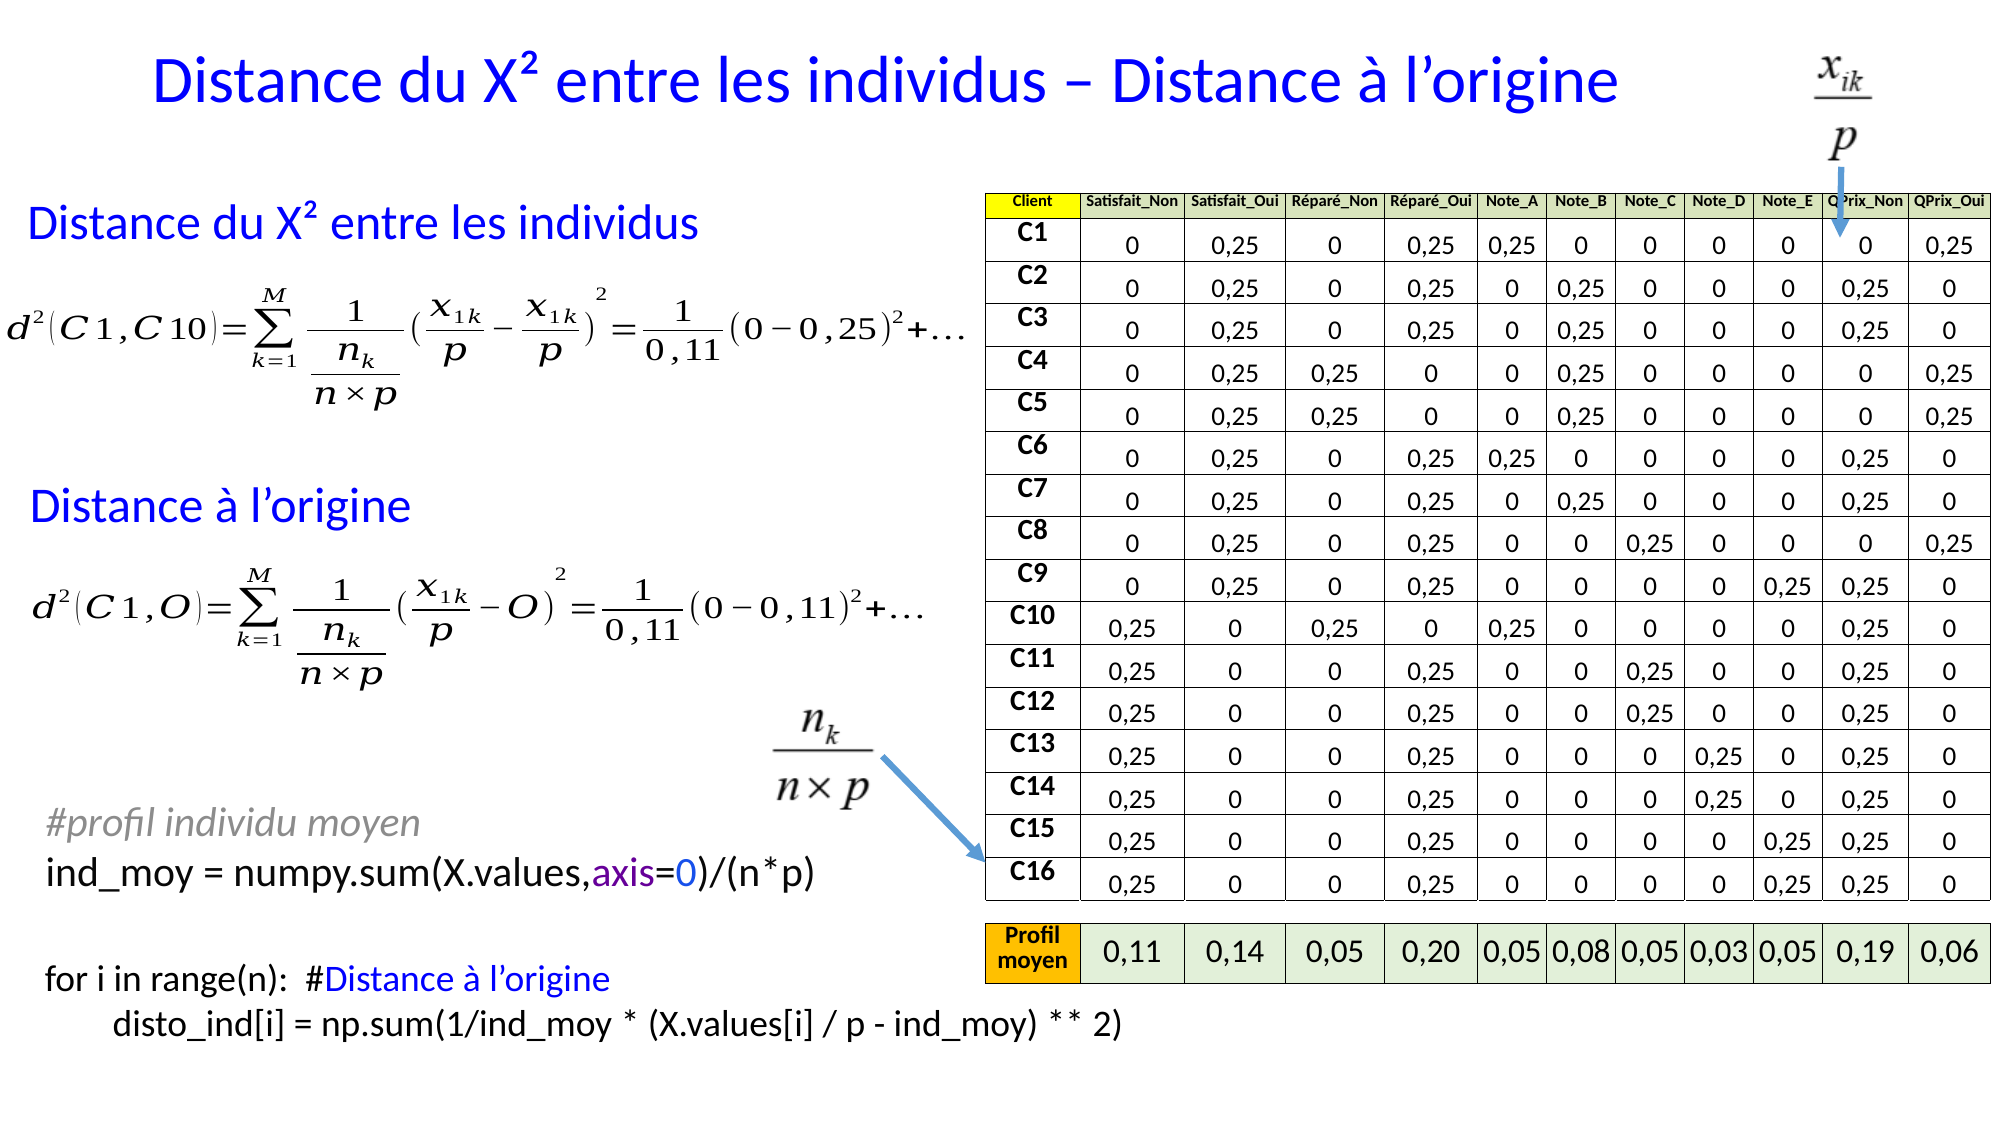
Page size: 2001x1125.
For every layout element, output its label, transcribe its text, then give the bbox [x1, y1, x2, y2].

table_cell 0,25 [1547, 347, 1615, 389]
text_box Distance à l’origine [15, 465, 428, 540]
table_cell 0 [1909, 858, 1990, 900]
table_cell 0 [1685, 560, 1753, 601]
table_cell 0 [1185, 730, 1285, 772]
table_cell 0 [1478, 517, 1546, 559]
table_cell 0 [1823, 390, 1908, 431]
table_cell 0 [1081, 347, 1184, 389]
table_cell C7 [986, 475, 1080, 516]
table_cell 0 [1616, 858, 1684, 900]
table_cell 0 [1286, 645, 1384, 687]
table_cell 0,25 [1185, 304, 1285, 346]
table_cell 0,05 [1616, 924, 1684, 983]
table_cell 0 [1823, 517, 1908, 559]
table_header Satisfait_Non [1081, 194, 1184, 218]
table_header QPrix_Non [1844, 194, 1908, 218]
table_cell 0 [1685, 688, 1753, 729]
table_cell [1286, 901, 1384, 923]
table_header Note_E [1754, 194, 1822, 218]
table_cell 0 [1478, 560, 1546, 601]
table_cell C15 [986, 815, 1080, 857]
table_cell 0 [1547, 858, 1615, 900]
table_cell C9 [986, 560, 1080, 601]
table_cell 0 [1909, 815, 1990, 857]
table_cell C6 [986, 432, 1080, 474]
text_box for i in range(n): #Distance à l’origine disto_ind[i] = np.sum(1/ind_moy * (X.values[i] / p - ind_moy) ** 2) [30, 946, 1350, 1052]
table_cell [986, 901, 1079, 923]
table_cell 0 [1547, 645, 1615, 687]
table_cell 0,25 [1081, 815, 1184, 857]
table_cell 0,25 [1754, 560, 1822, 601]
table_header QPrix_Non [1823, 194, 1837, 218]
chart [30, 563, 941, 692]
table_cell 0 [1909, 475, 1990, 516]
table_cell 0 [1754, 645, 1822, 687]
table_cell 0,25 [1081, 602, 1184, 644]
table_cell 0,25 [1909, 390, 1990, 431]
table_cell C8 [986, 517, 1080, 559]
table_cell 0 [1478, 730, 1546, 772]
table_cell 0 [1754, 773, 1822, 814]
table_cell 0 [1478, 773, 1546, 814]
table_cell C10 [986, 602, 1080, 644]
table_cell 0,25 [1823, 730, 1908, 772]
table_cell 0 [1478, 390, 1546, 431]
table_cell 0 [1685, 475, 1753, 516]
table_cell 0,25 [1823, 645, 1908, 687]
table_cell 0 [1081, 304, 1184, 346]
table_cell 0 [1909, 773, 1990, 814]
table_cell 0,25 [1185, 347, 1285, 389]
table_cell [1617, 901, 1684, 923]
table_cell 0 [1081, 219, 1184, 261]
table_cell 0 [1547, 688, 1615, 729]
table_cell 0 [1478, 815, 1546, 857]
table_cell 0 [1616, 815, 1684, 857]
table_cell 0 [1616, 390, 1684, 431]
table_cell 0,25 [1385, 688, 1477, 729]
table_cell 0,25 [1385, 262, 1477, 303]
table_cell 0 [1909, 262, 1990, 303]
table_cell 0 [1081, 390, 1184, 431]
table_cell 0 [1185, 645, 1285, 687]
table_cell 0,25 [1823, 262, 1908, 303]
table_cell 0,05 [1350, 951, 1359, 960]
table_cell 0,25 [1385, 219, 1477, 261]
table_cell 0,25 [1385, 730, 1477, 772]
table_cell 0 [1547, 730, 1615, 772]
table_cell 0 [1685, 390, 1753, 431]
table_cell 0 [1823, 347, 1908, 389]
table_cell 0,25 [1081, 730, 1184, 772]
table_cell 0 [1616, 432, 1684, 474]
table_cell 0 [1478, 475, 1546, 516]
table_cell 0,25 [1185, 517, 1285, 559]
table_cell 0 [1685, 517, 1753, 559]
table_cell 0 [1286, 815, 1384, 857]
table_cell 0 [1616, 602, 1684, 644]
table_cell 0 [1754, 432, 1822, 474]
table_cell 0 [1685, 432, 1753, 474]
table_cell C11 [986, 645, 1080, 687]
table_cell 0,25 [1685, 730, 1753, 772]
table_cell 0 [1081, 262, 1184, 303]
table_cell 0,25 [1909, 347, 1990, 389]
table_cell [1385, 901, 1477, 923]
table_cell [1910, 901, 1990, 923]
table_cell 0,19 [1823, 924, 1908, 983]
table_cell 0,25 [1547, 262, 1615, 303]
table_cell 0,25 [1823, 815, 1908, 857]
table_cell 0 [1685, 219, 1753, 261]
table_cell 0 [1081, 560, 1184, 601]
table_cell 0 [1547, 432, 1615, 474]
table_cell 0,25 [1823, 432, 1908, 474]
table_cell 0 [1185, 688, 1285, 729]
table_cell [1186, 901, 1285, 923]
table_cell 0,25 [1385, 815, 1477, 857]
table_cell 0 [1478, 347, 1546, 389]
table_cell 0 [1547, 219, 1615, 261]
table_cell 0 [1547, 773, 1615, 814]
table_cell 0 [1616, 304, 1684, 346]
table_cell 0,25 [1478, 432, 1546, 474]
table_cell 0,25 [1385, 645, 1477, 687]
table_cell C12 [986, 688, 1080, 729]
table_cell 0,25 [1185, 475, 1285, 516]
table_cell C13 [986, 730, 1080, 772]
table_cell 0,25 [1081, 688, 1184, 729]
table_cell C4 [986, 347, 1080, 389]
table_cell 0,25 [1616, 688, 1684, 729]
table_header Note_B [1547, 194, 1615, 218]
table_cell 0,25 [1909, 517, 1990, 559]
table_cell 0 [1478, 688, 1546, 729]
table_cell 0,25 [1909, 219, 1990, 261]
table_cell 0 [1286, 688, 1384, 729]
table_cell 0 [1286, 858, 1384, 900]
table_cell 0,25 [1478, 219, 1546, 261]
table_cell 0,25 [1385, 560, 1477, 601]
table_cell 0 [1909, 560, 1990, 601]
table_cell 0,11 [1081, 924, 1184, 946]
table_cell [1823, 901, 1908, 923]
table_cell C2 [986, 262, 1080, 303]
table_cell 0,25 [1286, 602, 1384, 644]
table_cell 0,25 [1385, 517, 1477, 559]
table_cell 0 [1685, 645, 1753, 687]
table_cell 0 [1185, 602, 1285, 644]
table_cell 0 [1478, 858, 1546, 900]
chart [5, 283, 966, 412]
table_cell 0,25 [1385, 773, 1477, 814]
table_cell 0,25 [1823, 475, 1908, 516]
table_cell 0 [1286, 304, 1384, 346]
table_cell 0,25 [1823, 773, 1908, 814]
table_cell 0 [1616, 560, 1684, 601]
table_cell 0 [1616, 730, 1684, 772]
table_cell 0 [1286, 219, 1384, 261]
table_cell 0 [1754, 475, 1822, 516]
table_cell 0,25 [1547, 390, 1615, 431]
table_cell 0 [1385, 347, 1477, 389]
table_cell 0 [1081, 432, 1184, 474]
table_cell 0,25 [1754, 815, 1822, 857]
table_cell C16 [986, 858, 1080, 900]
table_cell 0 [1286, 560, 1384, 601]
table_cell 0,25 [1823, 560, 1908, 601]
table_cell 0 [1909, 432, 1990, 474]
table_header Réparé_Non [1286, 194, 1384, 218]
table_cell 0 [1547, 815, 1615, 857]
table_cell 0,25 [1547, 475, 1615, 516]
table_cell 0 [1616, 773, 1684, 814]
table_cell 0,20 [1385, 924, 1477, 983]
table_header Note_A [1478, 194, 1546, 218]
table_cell C14 [986, 773, 1080, 814]
table_cell 0,25 [1185, 390, 1285, 431]
table_cell 0 [1754, 304, 1822, 346]
table_cell 0,25 [1823, 304, 1908, 346]
table_cell 0 [1547, 560, 1615, 601]
table_cell 0 [1909, 688, 1990, 729]
text_box Distance du X² entre les individus [12, 182, 726, 258]
table_header Note_D [1685, 194, 1753, 218]
table_cell 0,14 [1185, 924, 1285, 946]
table_cell 0 [1909, 730, 1990, 772]
table_cell 0,25 [1754, 858, 1822, 900]
table_cell 0 [1754, 347, 1822, 389]
table_cell 0 [1909, 304, 1990, 346]
table_cell 0,25 [1185, 560, 1285, 601]
table_cell 0,25 [1185, 432, 1285, 474]
table_cell 0 [1081, 475, 1184, 516]
table_cell 0 [1286, 432, 1384, 474]
table_cell 0 [1909, 645, 1990, 687]
table_cell 0 [1754, 219, 1822, 261]
table_cell 0 [1616, 475, 1684, 516]
table_cell 0 [1547, 602, 1615, 644]
table_cell C1 [986, 219, 1080, 261]
table_cell 0,25 [1185, 262, 1285, 303]
table_header Réparé_Oui [1385, 194, 1477, 218]
table_cell 0 [1616, 347, 1684, 389]
table_cell 0 [1685, 347, 1753, 389]
table_cell 0 [1286, 517, 1384, 559]
table_cell Profil moyen [986, 924, 1080, 946]
table_cell [1479, 901, 1546, 923]
table_cell [1081, 901, 1184, 923]
table_cell 0,25 [1478, 602, 1546, 644]
table_cell 0,25 [1385, 304, 1477, 346]
table_cell 0 [1754, 262, 1822, 303]
table_cell [1548, 901, 1615, 923]
table_cell 0 [1685, 602, 1753, 644]
table_cell 0 [1685, 304, 1753, 346]
table_cell 0,25 [1286, 347, 1384, 389]
text_box #profil individu moyen ind_moy = numpy.sum(X.values,axis=0)/(n*p) [30, 787, 913, 903]
table_cell 0 [1823, 219, 1908, 261]
table_cell 0,05 [1754, 924, 1822, 983]
table_cell 0,08 [1547, 924, 1615, 983]
table_cell 0,25 [1385, 858, 1477, 900]
title Distance du X² entre les individus – Distance à l’origine [137, 22, 1863, 140]
table_cell 0,25 [1385, 475, 1477, 516]
table_cell 0,25 [1385, 432, 1477, 474]
table_cell 0,03 [1685, 924, 1753, 983]
table_cell 0 [1685, 262, 1753, 303]
table_cell 0 [1909, 602, 1990, 644]
table_cell 0 [1286, 475, 1384, 516]
table_cell 0,25 [1823, 602, 1908, 644]
table_cell 0,05 [1286, 924, 1384, 983]
table_cell 0 [1286, 262, 1384, 303]
table_cell 0,25 [1616, 517, 1684, 559]
table_cell 0,25 [1081, 773, 1184, 814]
table_cell 0 [1185, 858, 1285, 900]
table_cell 0 [1616, 262, 1684, 303]
table_cell 0 [1616, 219, 1684, 261]
table_cell 0 [1286, 773, 1384, 814]
table_cell 0 [1685, 815, 1753, 857]
table_cell 0 [1754, 390, 1822, 431]
table_cell 0,25 [1286, 390, 1384, 431]
table_cell 0,25 [1081, 858, 1184, 900]
table_cell 0,25 [1685, 773, 1753, 814]
table_cell C5 [986, 390, 1080, 431]
picture [1797, 44, 1885, 167]
table_cell 0 [1754, 602, 1822, 644]
table_cell 0,25 [1547, 304, 1615, 346]
table_cell 0,25 [1823, 688, 1908, 729]
table_cell 0 [1754, 730, 1822, 772]
table_cell 0,25 [1823, 858, 1908, 900]
table_cell 0 [1185, 815, 1285, 857]
table_cell 0 [1385, 390, 1477, 431]
table_cell 0 [1547, 517, 1615, 559]
table_cell 0 [1754, 688, 1822, 729]
table_cell 0,25 [1185, 219, 1285, 261]
table_cell 0 [1478, 304, 1546, 346]
table_cell 0 [1685, 858, 1753, 900]
table_cell 0 [1286, 730, 1384, 772]
picture [757, 695, 883, 818]
table_cell [1686, 901, 1753, 923]
table_cell 0 [1478, 262, 1546, 303]
table_cell C3 [986, 304, 1080, 346]
table_cell 0,25 [1081, 645, 1184, 687]
table_cell 0 [1185, 773, 1285, 814]
table_cell 0,25 [1616, 645, 1684, 687]
table_cell 0 [1385, 602, 1477, 644]
table_cell 0 [1754, 517, 1822, 559]
table_cell 0 [1081, 517, 1184, 559]
table_cell 0,05 [1478, 924, 1546, 983]
table_cell 0,06 [1909, 924, 1990, 983]
table_header Satisfait_Oui [1185, 194, 1285, 218]
table_header QPrix_Oui [1909, 194, 1990, 218]
table_header Client [986, 194, 1080, 218]
table_header Note_C [1616, 194, 1684, 218]
table_cell 0 [1478, 645, 1546, 687]
table_cell [1754, 901, 1822, 923]
